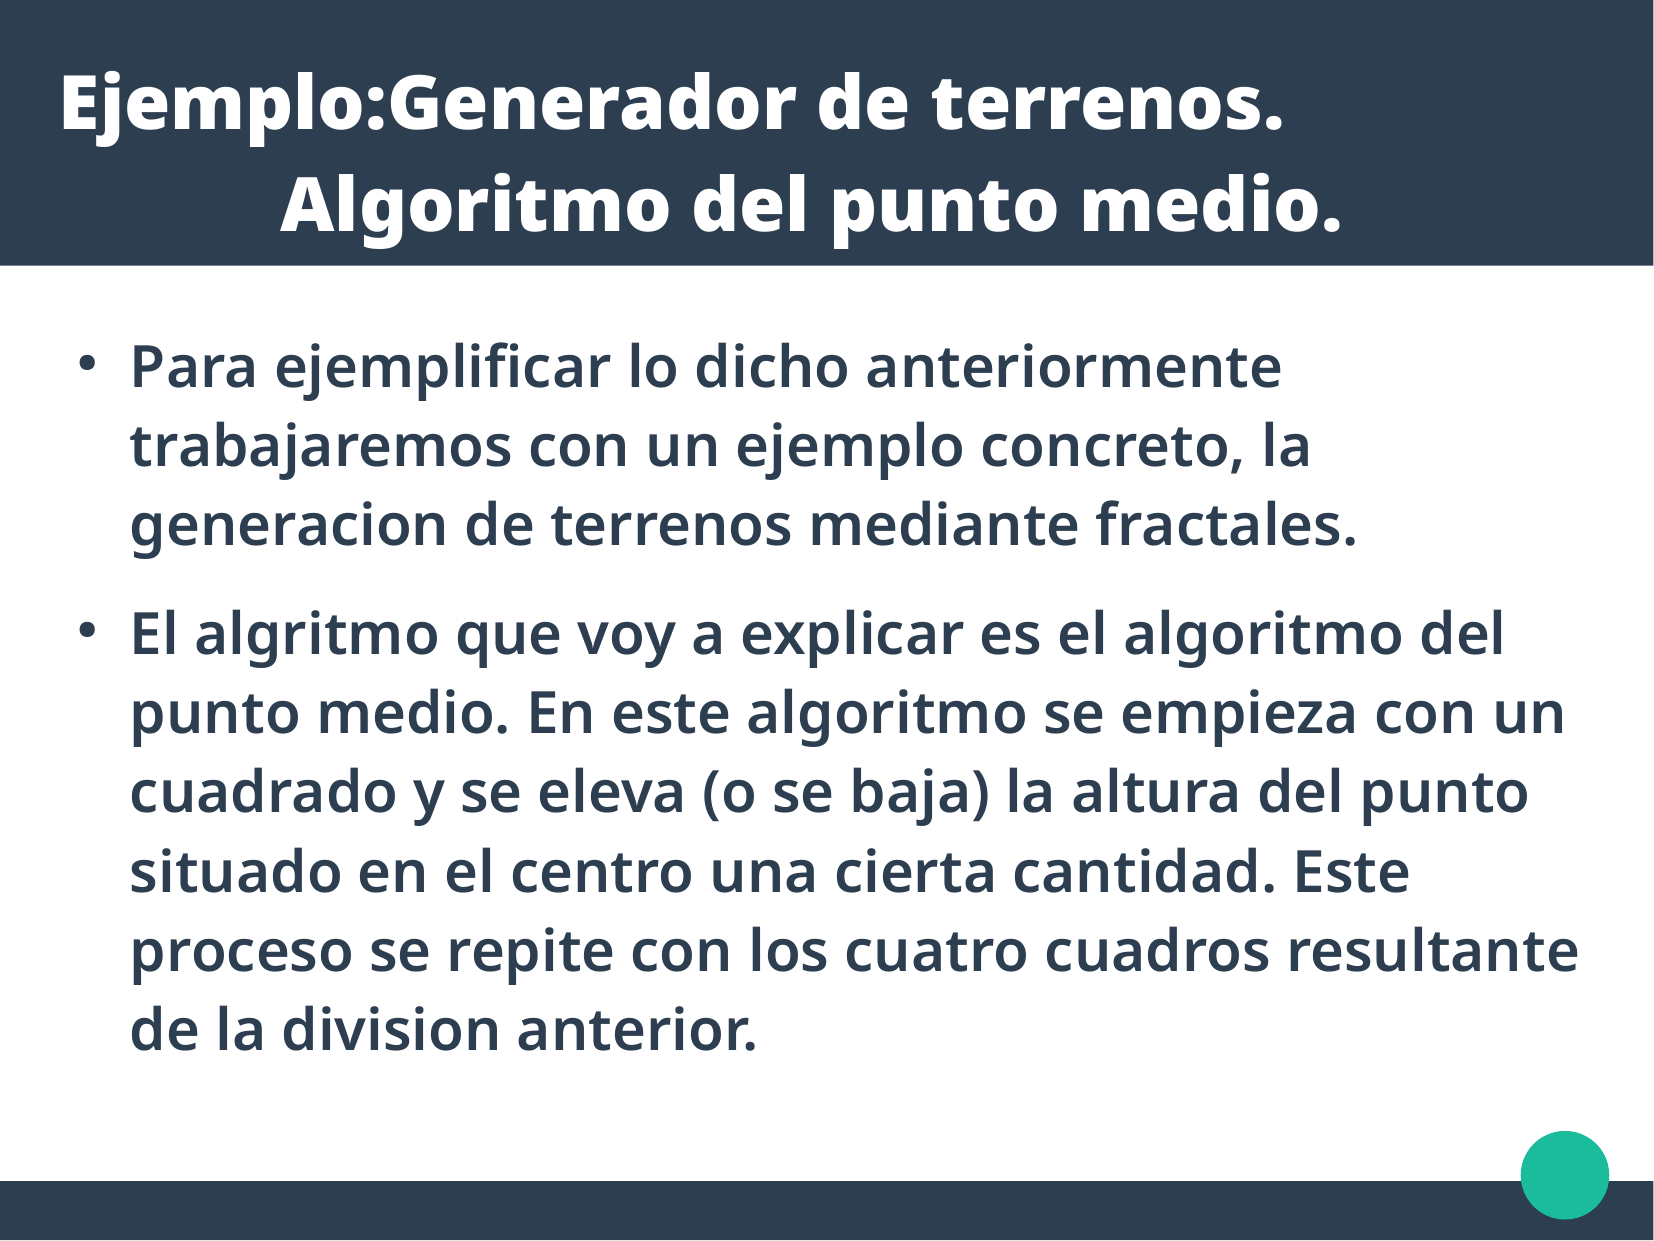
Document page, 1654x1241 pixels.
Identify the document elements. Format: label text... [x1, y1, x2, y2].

list Para ejemplificar lo dicho anteriormente trabajaremos con un ejemplo concreto, la generacion de terrenos mediante fractales. El algritmo que voy a explicar es el algoritmo del punto medio. En este algoritmo se empieza con un cuadrado y se eleva (o se baja) la altura del punto situado en el centro una cierta cantidad. Este proceso se repite con los cuatro cuadros resultante de la division anterior. [59, 324, 1595, 1152]
title Ejemplo:Generador de terrenos. Algoritmo del punto medio. [59, 49, 1595, 207]
